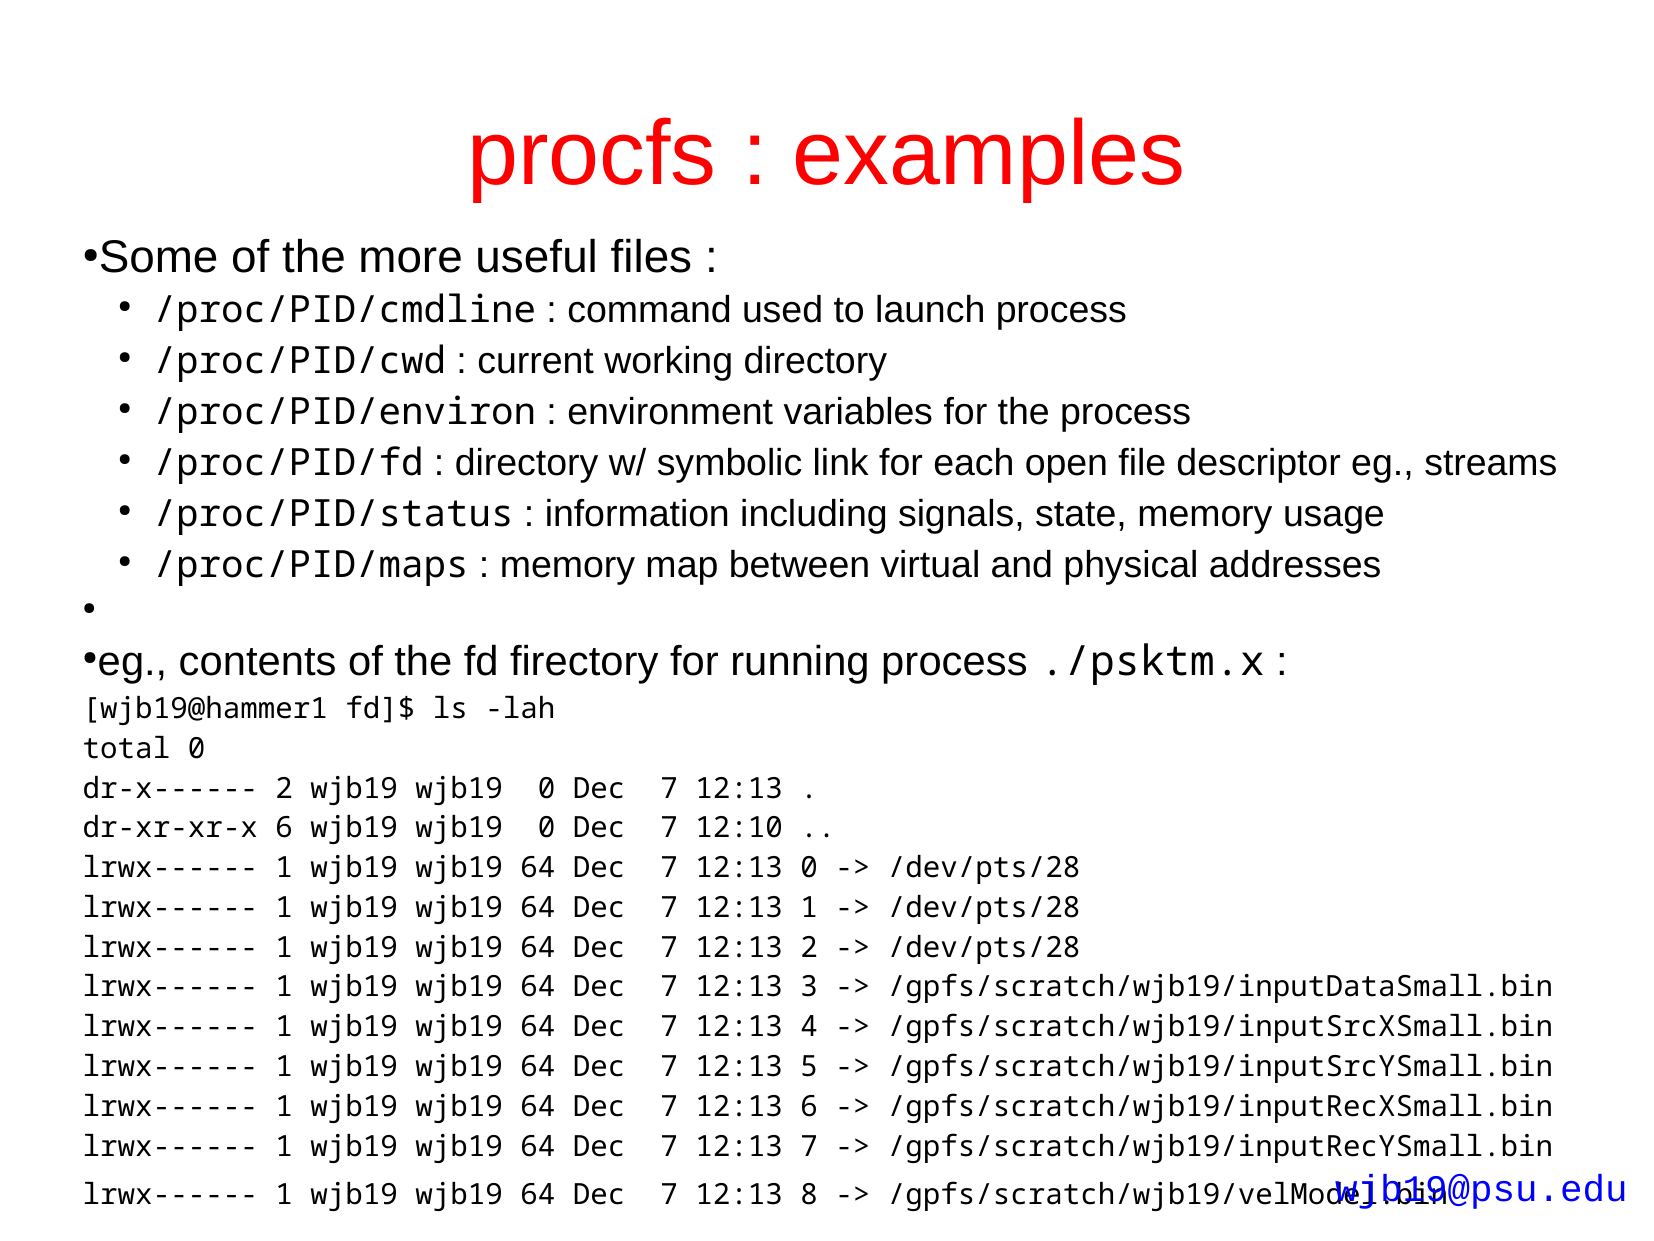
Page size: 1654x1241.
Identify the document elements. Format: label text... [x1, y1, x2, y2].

title procfs : examples [82, 49, 1571, 231]
subtitle Some of the more useful files : /proc/PID/cmdline : command used to launch process /proc/PID/cwd : current working directory /proc/PID/environ : environment variables for the process /proc/PID/fd : directory w/ symbolic link for each open file descriptor eg., streams /proc/PID/status : information including signals, state, memory usage /proc/PID/maps : memory map between virtual and physical addresses eg., contents of the fd firectory for running process ./psktm.x : [wjb19@hammer1 fd]$ ls -lah total 0 dr-x------ 2 wjb19 wjb19 0 Dec 7 12:13 . dr-xr-xr-x 6 wjb19 wjb19 0 Dec 7 12:10 .. lrwx------ 1 wjb19 wjb19 64 Dec 7 12:13 0 -> /dev/pts/28 lrwx------ 1 wjb19 wjb19 64 Dec 7 12:13 1 -> /dev/pts/28 lrwx------ 1 wjb19 wjb19 64 Dec 7 12:13 2 -> /dev/pts/28 lrwx------ 1 wjb19 wjb19 64 Dec 7 12:13 3 -> /gpfs/scratch/wjb19/inputDataSmall.bin lrwx------ 1 wjb19 wjb19 64 Dec 7 12:13 4 -> /gpfs/scratch/wjb19/inputSrcXSmall.bin lrwx------ 1 wjb19 wjb19 64 Dec 7 12:13 5 -> /gpfs/scratch/wjb19/inputSrcYSmall.bin lrwx------ 1 wjb19 wjb19 64 Dec 7 12:13 6 -> /gpfs/scratch/wjb19/inputRecXSmall.bin lrwx------ 1 wjb19 wjb19 64 Dec 7 12:13 7 -> /gpfs/scratch/wjb19/inputRecYSmall.bin lrwx------ 1 wjb19 wjb19 64 Dec 7 12:13 8 -> /gpfs/scratch/wjb19/velModel.bin [82, 231, 1571, 1230]
text_box wjb19@psu.edu [1320, 1162, 1643, 1220]
